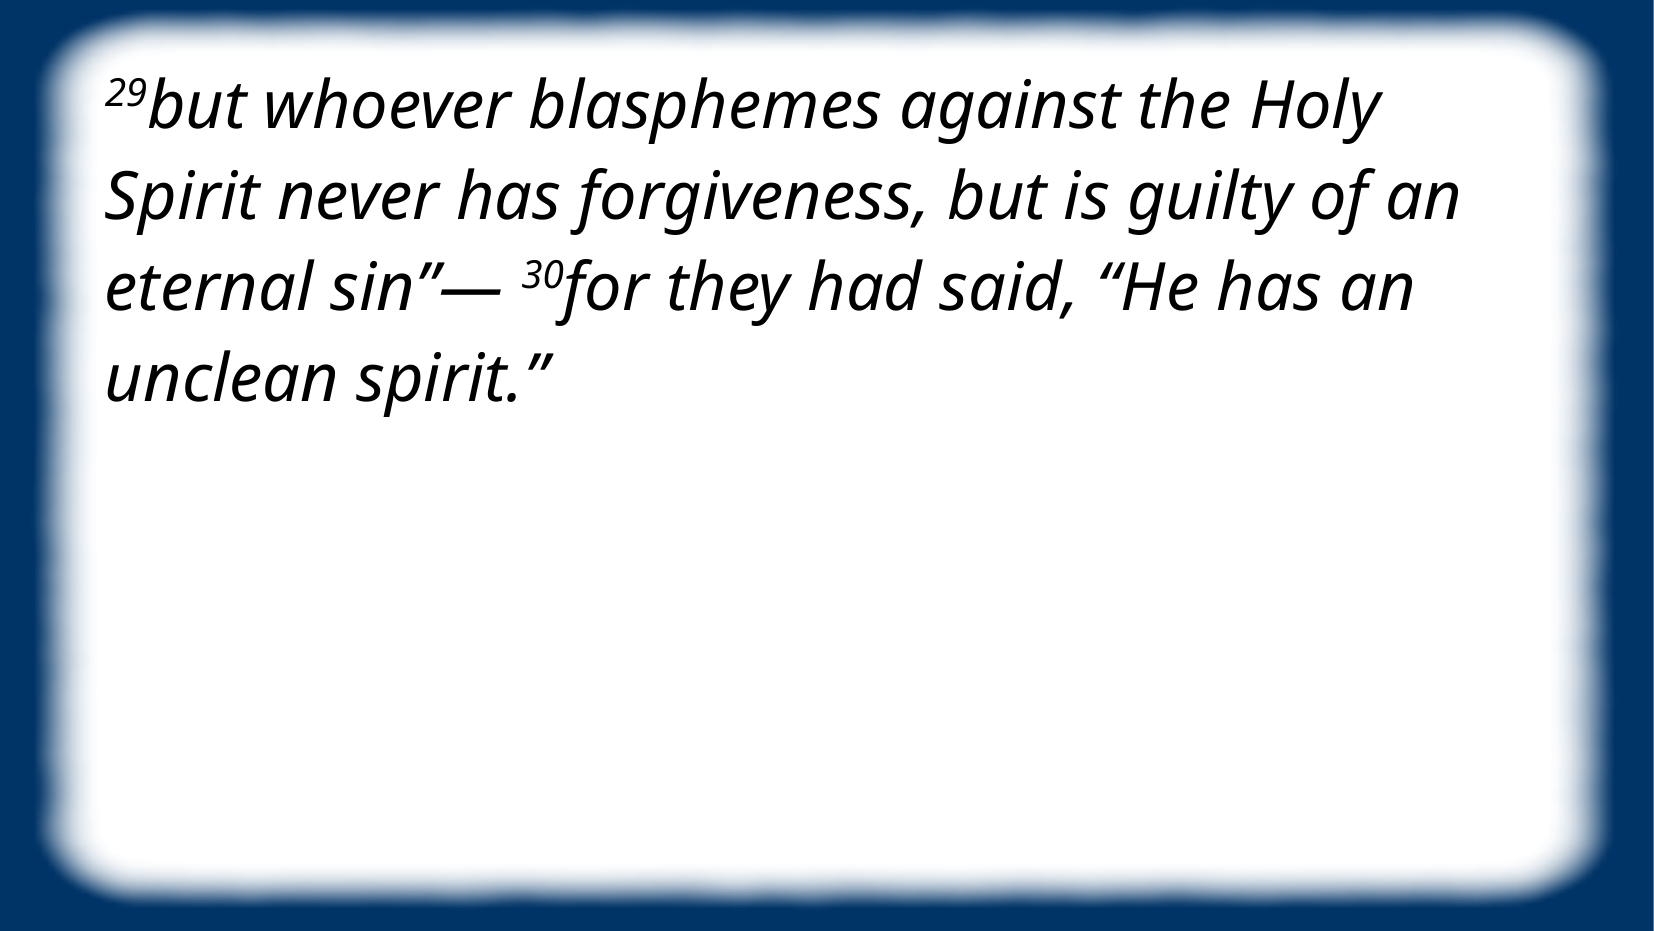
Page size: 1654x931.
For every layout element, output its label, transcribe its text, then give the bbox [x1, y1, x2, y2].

picture [0, 0, 1654, 931]
text_box 29but whoever blasphemes against the Holy Spirit never has forgiveness, but is guilty of an eternal sin”— 30for they had said, “He has an unclean spirit.” [90, 50, 1561, 421]
